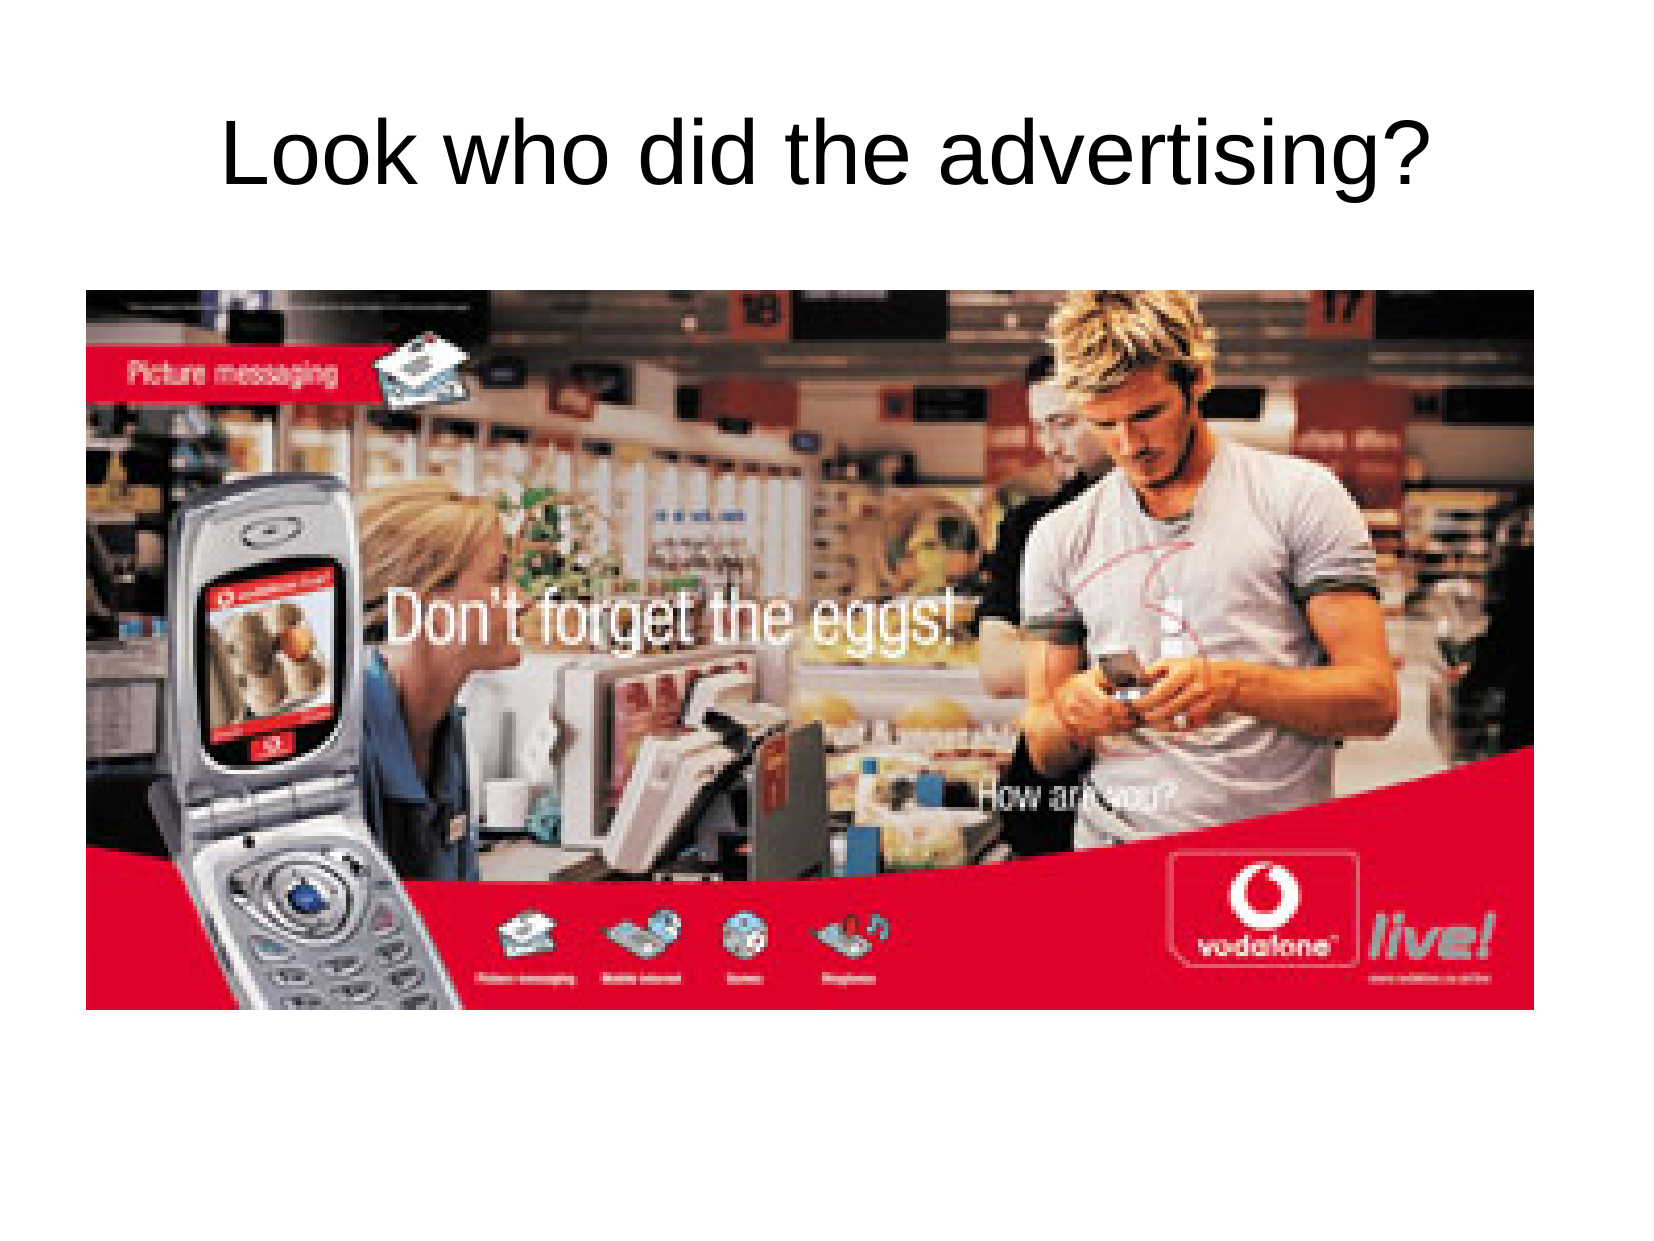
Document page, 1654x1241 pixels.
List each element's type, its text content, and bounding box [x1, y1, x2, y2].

title Look who did the advertising? [82, 49, 1571, 257]
picture [86, 290, 1534, 1010]
